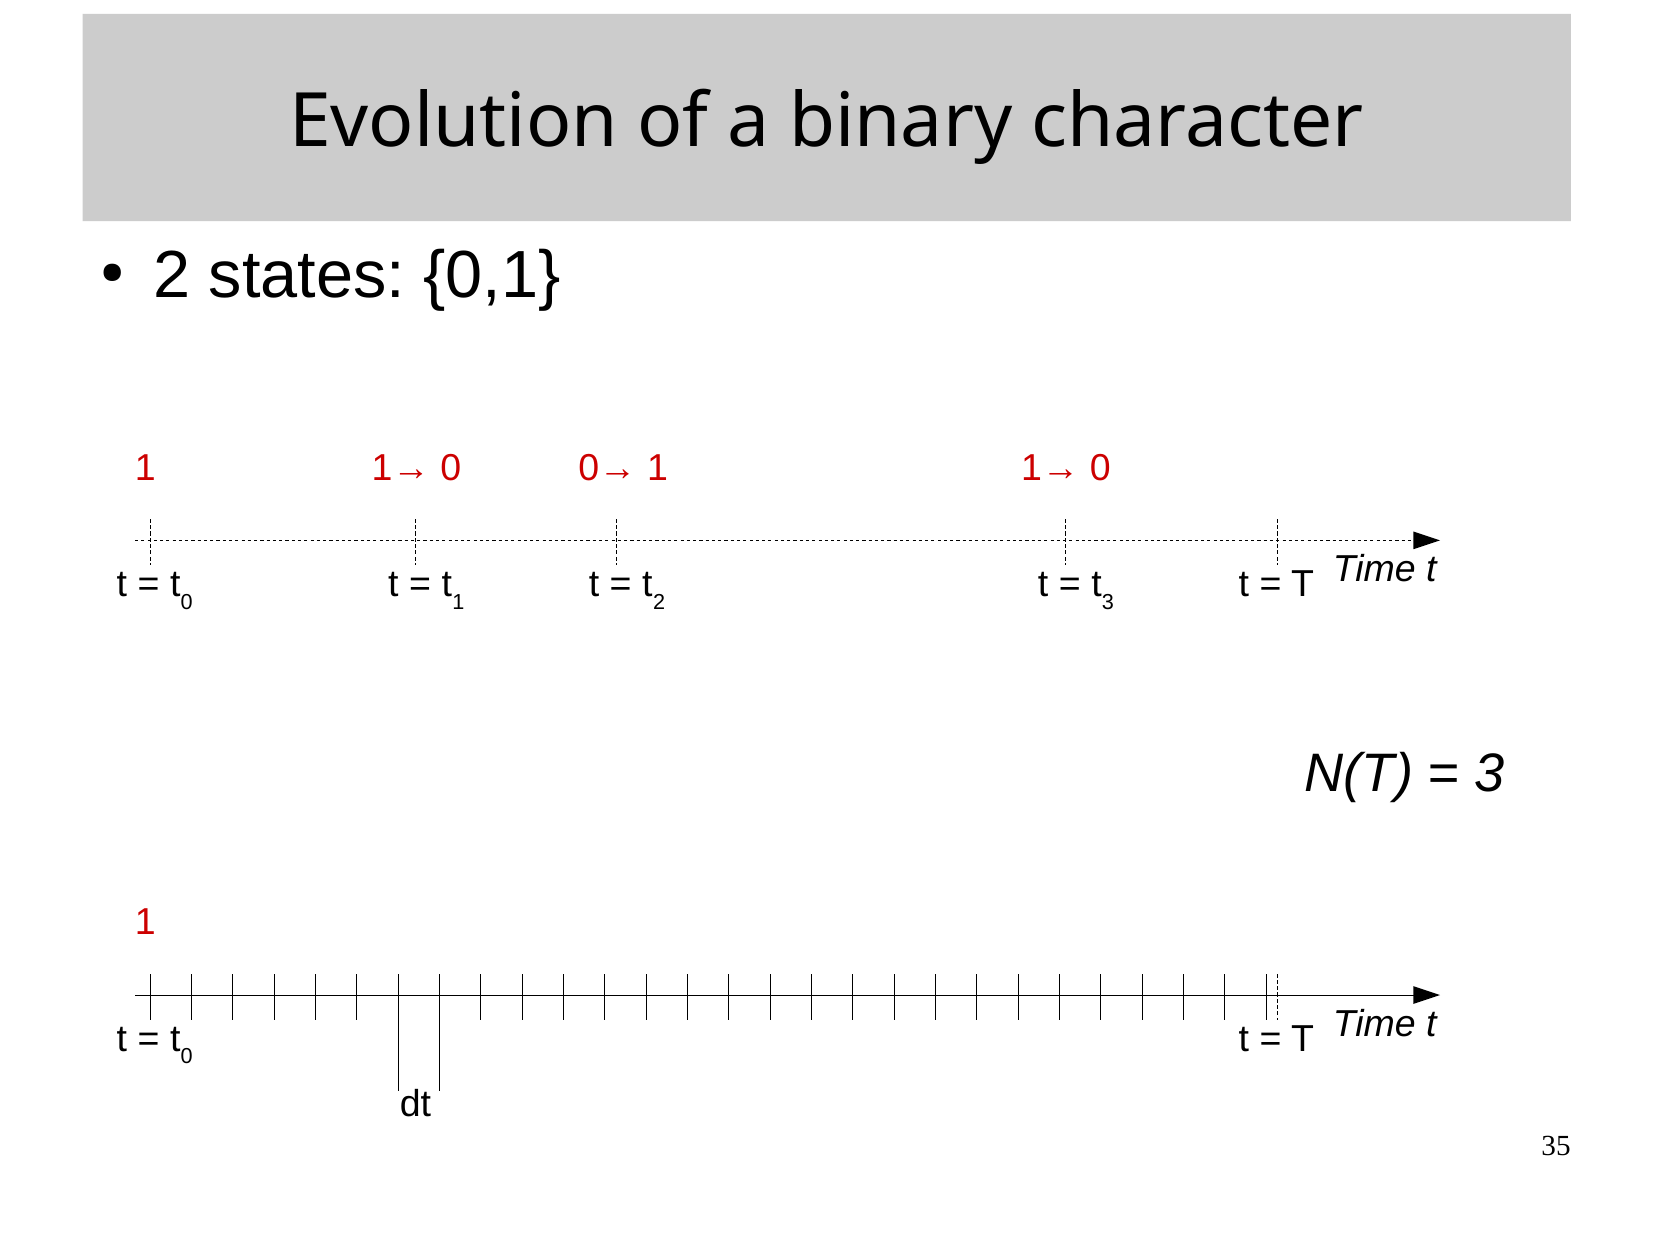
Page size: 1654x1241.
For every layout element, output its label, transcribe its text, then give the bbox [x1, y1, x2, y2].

text_box t = t3 [1023, 555, 1132, 622]
list 2 states: {0,1} [82, 237, 1571, 421]
text_box t = t2 [574, 555, 683, 622]
text_box t = T [1223, 1010, 1333, 1067]
text_box 1 [120, 893, 196, 951]
text_box Time t [1318, 995, 1514, 1052]
text_box dt [385, 1075, 462, 1132]
text_box t = t0 [101, 555, 211, 622]
text_box 0→ 1 [563, 438, 684, 496]
text_box t = T [1223, 555, 1333, 613]
text_box N(T) = 3 [1290, 735, 1576, 824]
text_box 1 [120, 438, 196, 496]
text_box 1→ 0 [1006, 438, 1127, 496]
text_box t = t0 [101, 1010, 211, 1076]
title Evolution of a binary character [82, 13, 1571, 222]
text_box 1→ 0 [356, 438, 477, 496]
text_box t = t1 [373, 555, 482, 622]
text_box Time t [1318, 540, 1514, 598]
